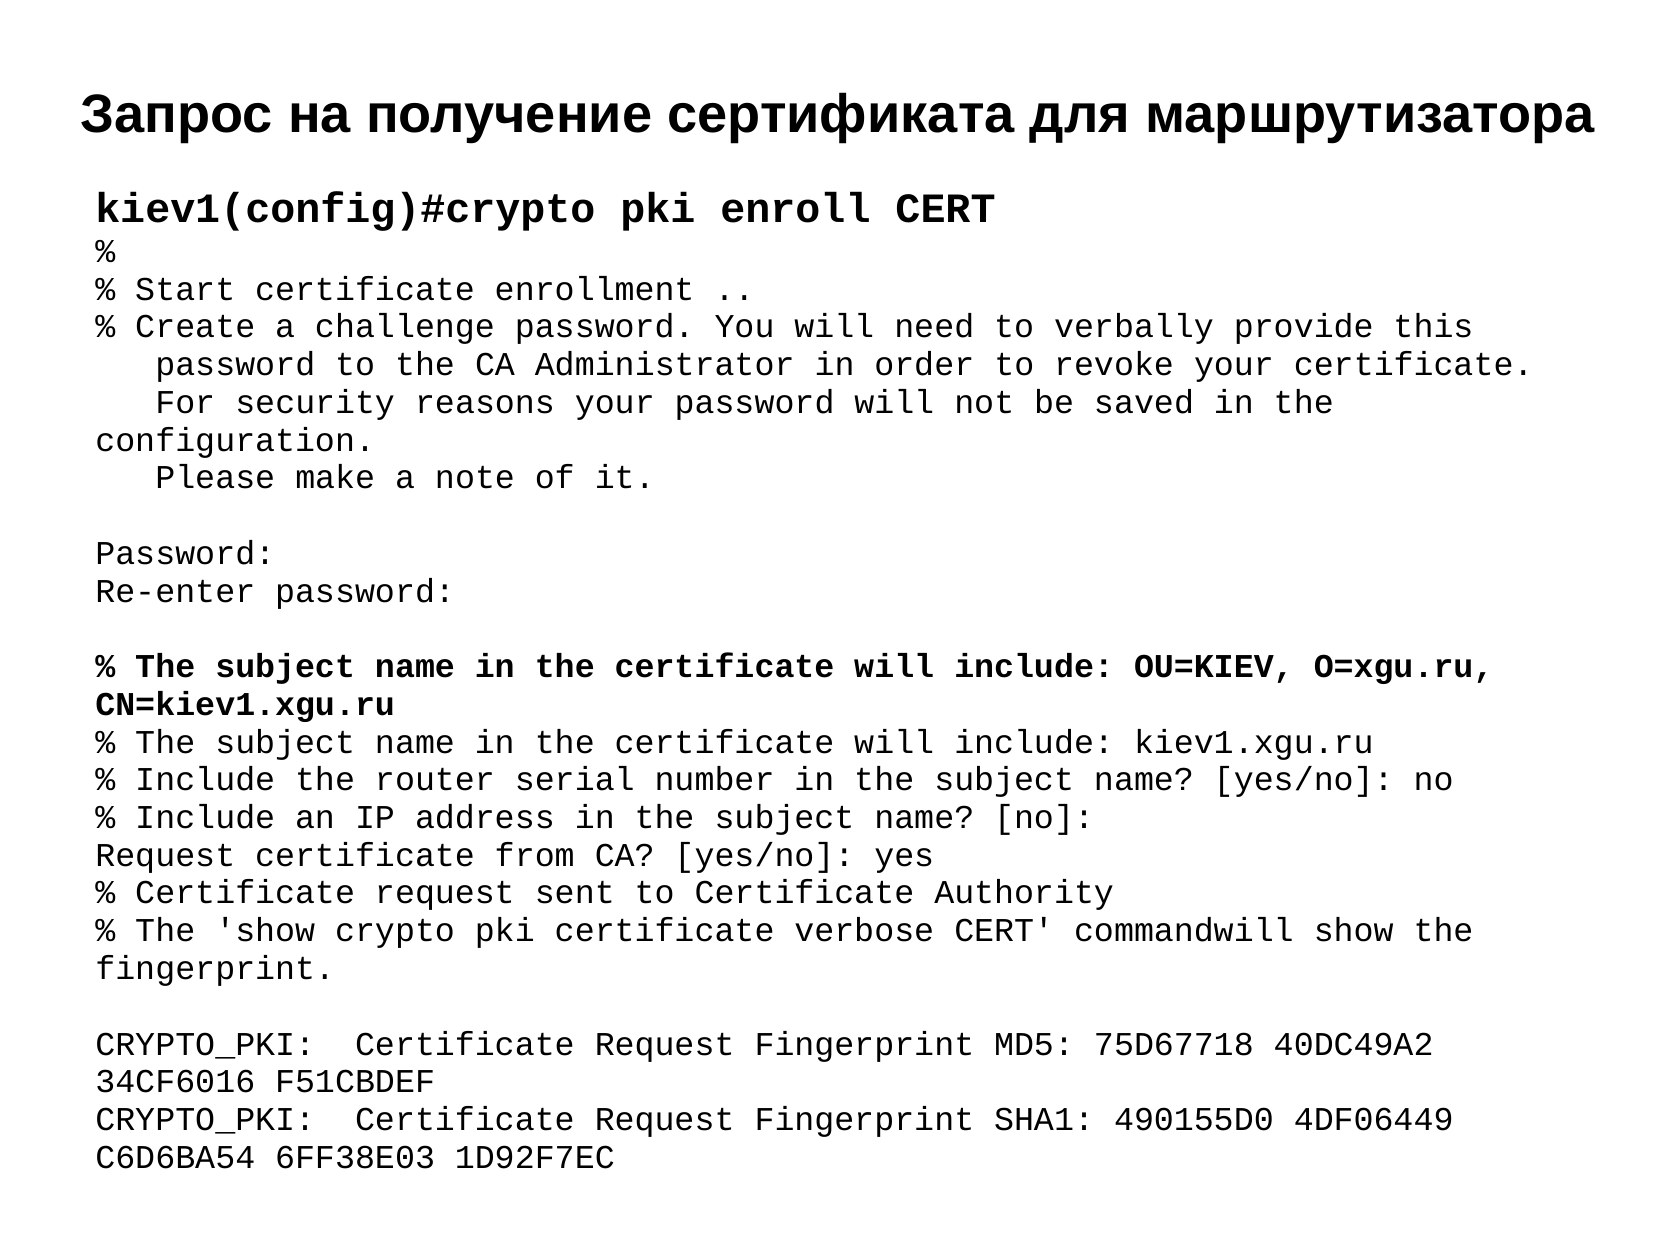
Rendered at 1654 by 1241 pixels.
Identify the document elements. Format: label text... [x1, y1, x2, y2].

text_box Запрос на получение сертификата для маршрутизатора [64, 37, 1613, 151]
list kiev1(config)#crypto pki enroll CERT % % Start certificate enrollment .. % Create a challenge password. You will need to verbally provide this password to the CA Administrator in order to revoke your certificate. For security reasons your password will not be saved in the configuration. Please make a note of it. Password: Re-enter password: % The subject name in the certificate will include: OU=KIEV, O=xgu.ru, CN=kiev1.xgu.ru % The subject name in the certificate will include: kiev1.xgu.ru % Include the router serial number in the subject name? [yes/no]: no % Include an IP address in the subject name? [no]: Request certificate from CA? [yes/no]: yes % Certificate request sent to Certificate Authority % The 'show crypto pki certificate verbose CERT' commandwill show the fingerprint. CRYPTO_PKI: Certificate Request Fingerprint MD5: 75D67718 40DC49A2 34CF6016 F51CBDEF CRYPTO_PKI: Certificate Request Fingerprint SHA1: 490155D0 4DF06449 C6D6BA54 6FF38E03 1D92F7EC [95, 187, 1538, 1208]
